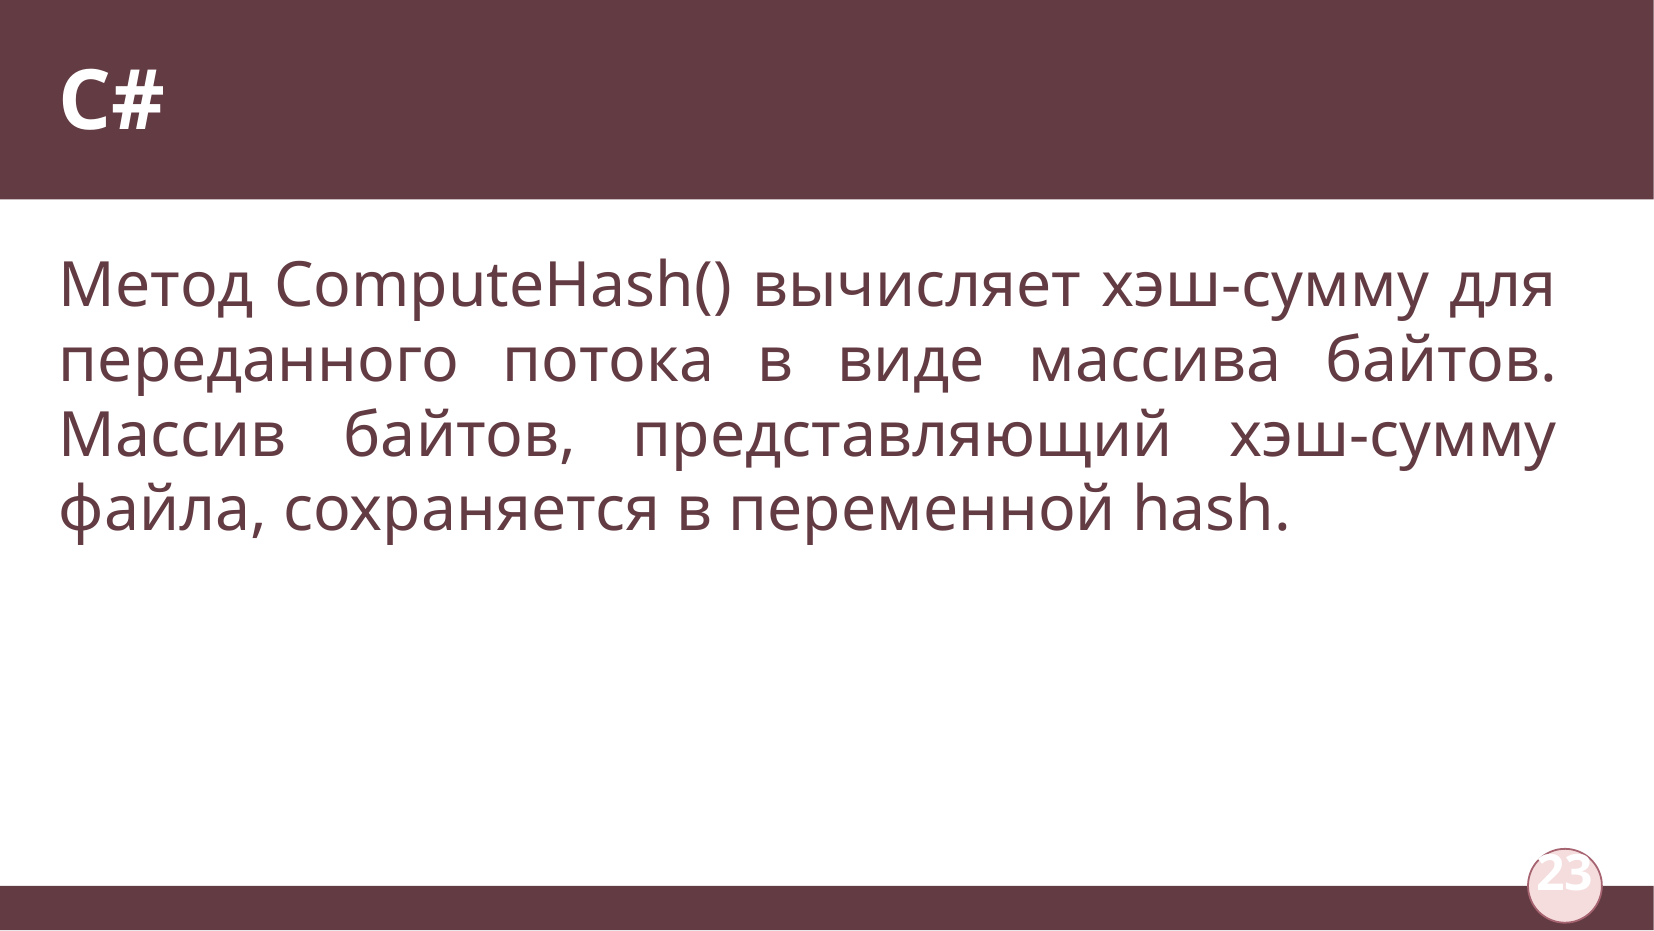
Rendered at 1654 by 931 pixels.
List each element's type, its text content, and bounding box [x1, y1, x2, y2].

title C# [59, 37, 1595, 155]
list Метод ComputeHash() вычисляет хэш-сумму для переданного потока в виде массива байтов. Массив байтов, представляющий хэш-сумму файла, сохраняется в переменной hash. [59, 243, 1595, 769]
